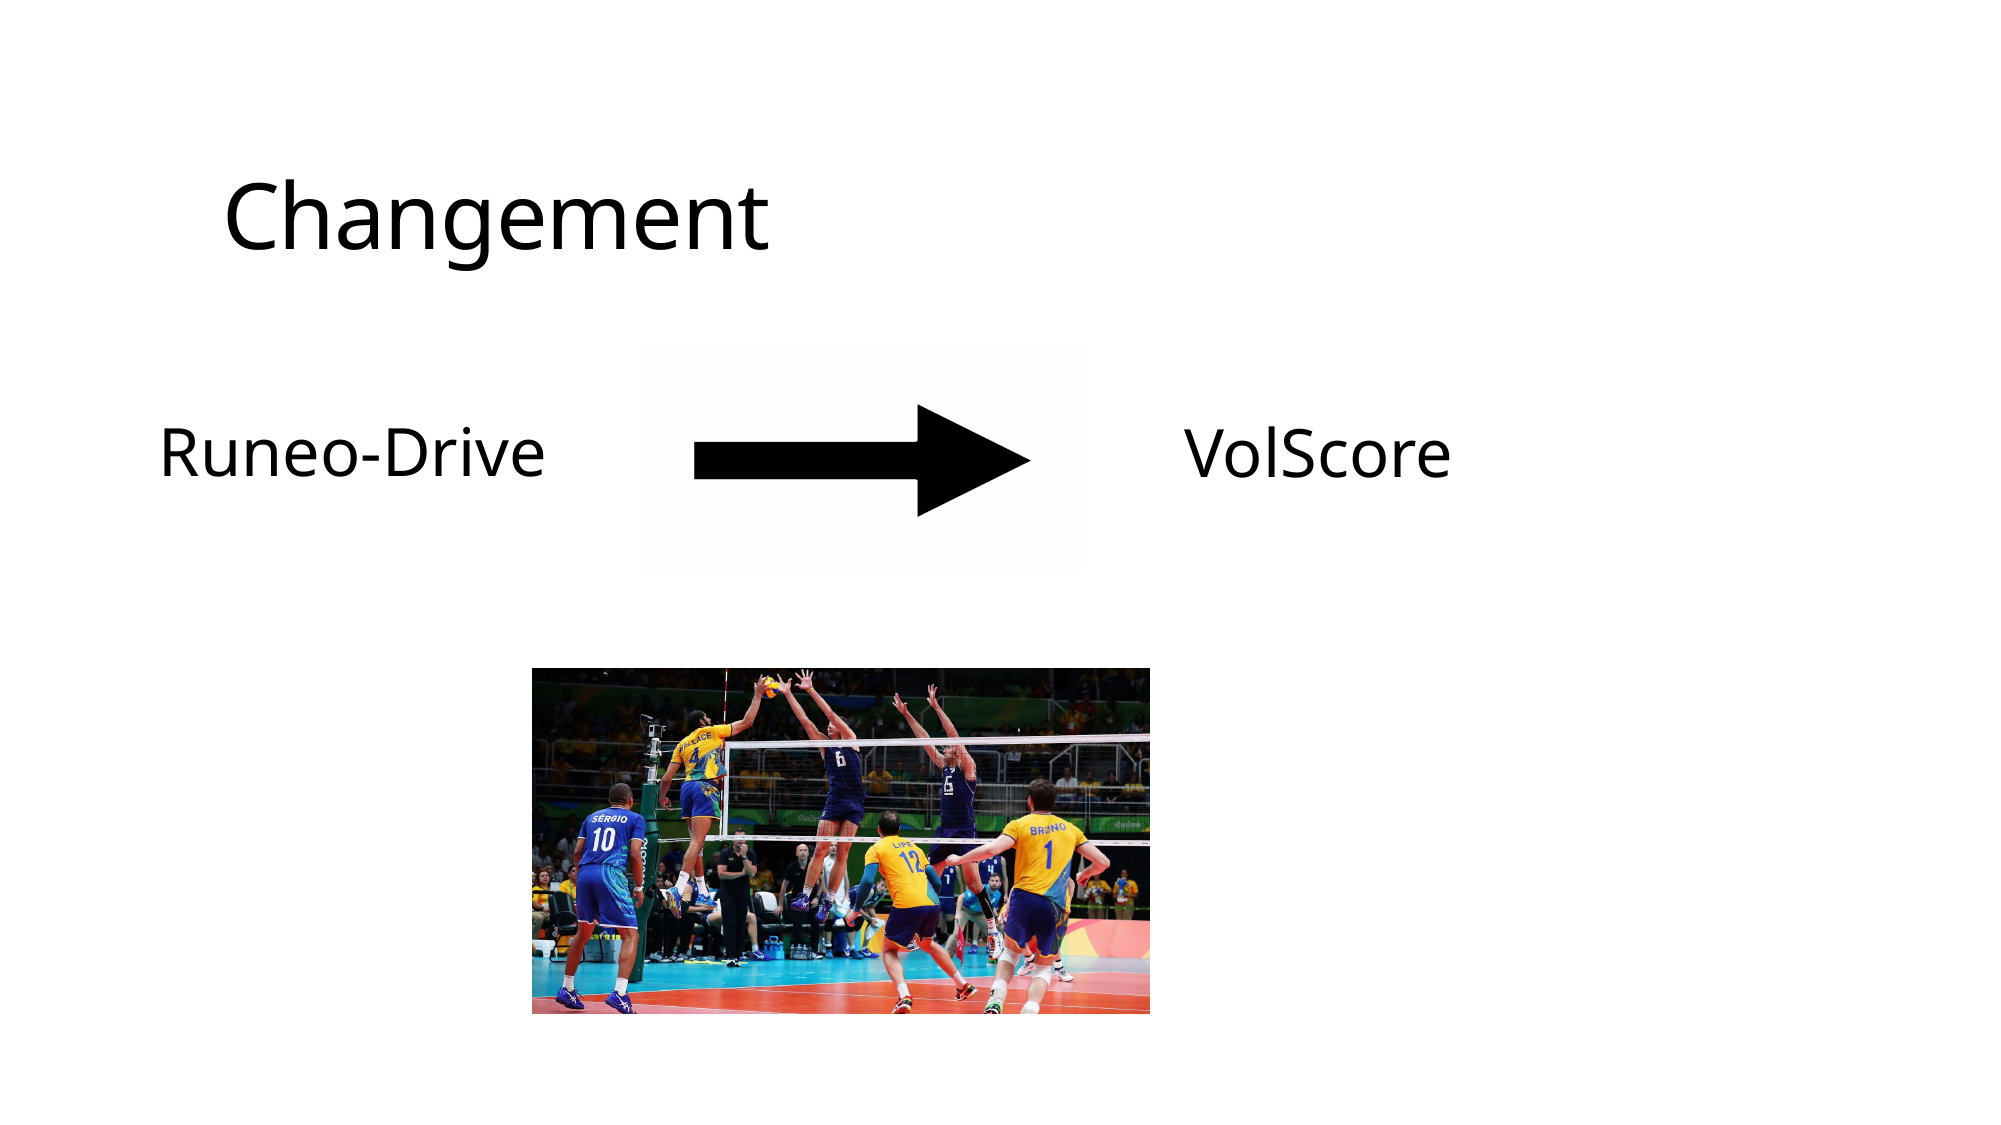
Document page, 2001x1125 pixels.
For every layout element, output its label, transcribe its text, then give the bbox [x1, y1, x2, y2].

picture [532, 668, 1150, 1014]
picture [638, 348, 1087, 575]
text_box VolScore [1169, 402, 1638, 499]
text_box Runeo-Drive [143, 401, 638, 498]
title Changement [206, 60, 1797, 278]
